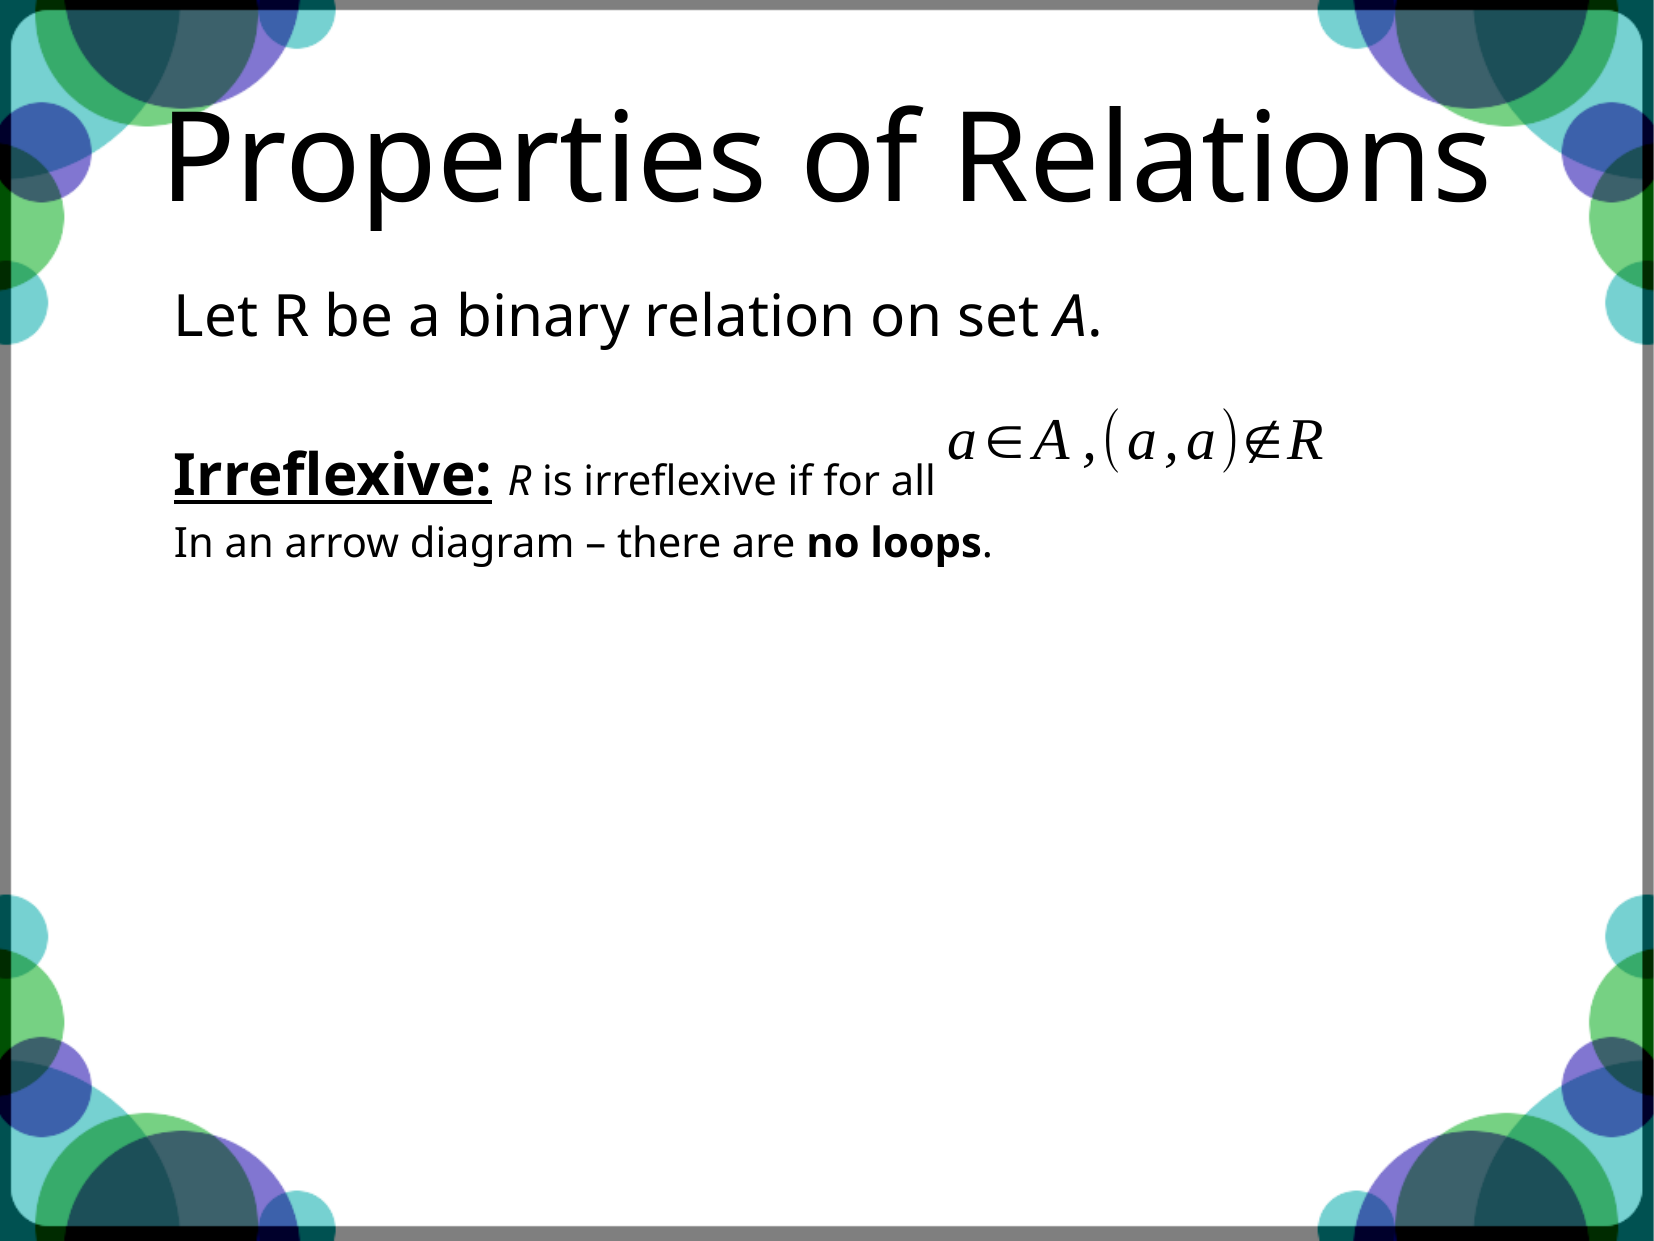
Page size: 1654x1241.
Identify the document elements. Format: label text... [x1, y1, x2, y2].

chart [932, 404, 1343, 476]
title Properties of Relations [82, 49, 1571, 257]
text_box Let R be a binary relation on set A. Irreflexive: R is irreflexive if for all In an arrow diagram – there are no loops. [173, 274, 1489, 883]
picture [0, 0, 1654, 1241]
